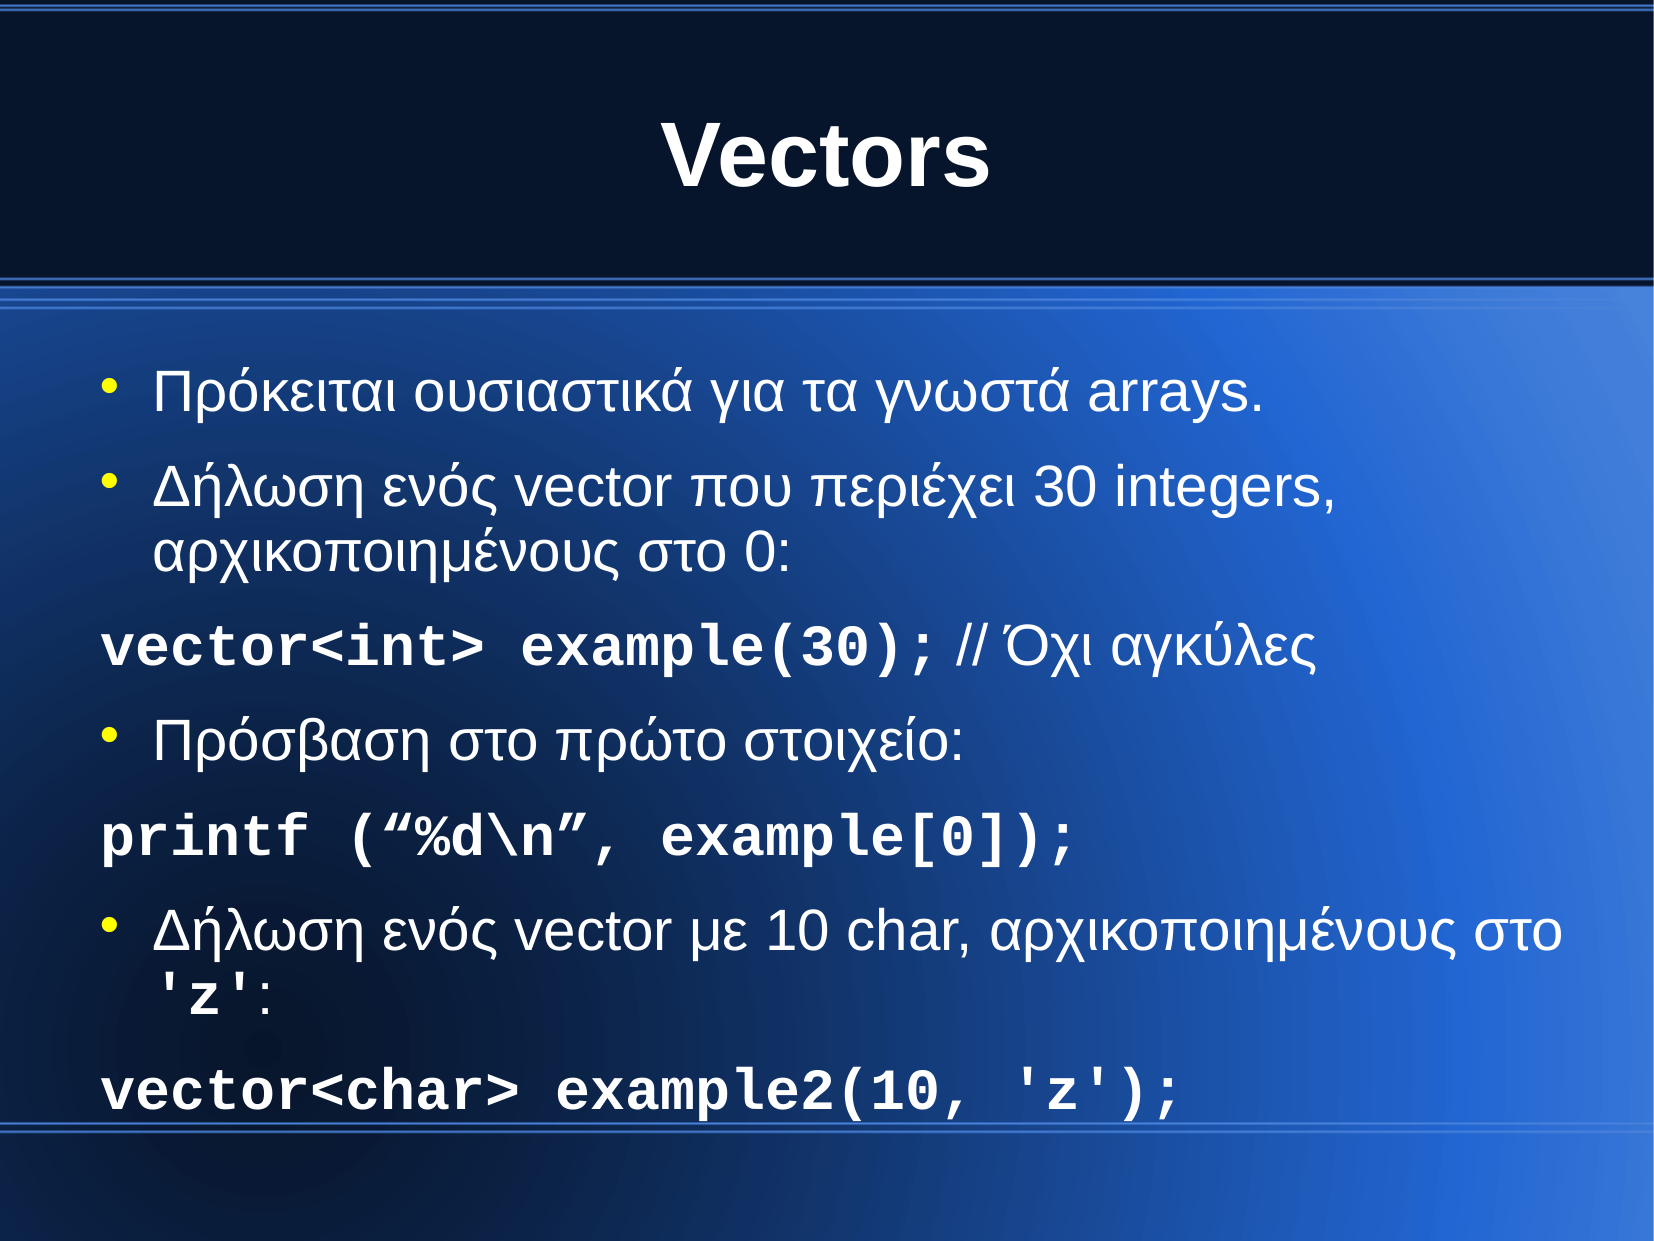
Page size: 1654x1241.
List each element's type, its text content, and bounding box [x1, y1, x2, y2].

list Πρόκειται ουσιαστικά για τα γνωστά arrays. Δήλωση ενός vector που περιέχει 30 integers, αρχικοποιημένους στο 0: vector<int> example(30); // Όχι αγκύλες Πρόσβαση στο πρώτο στοιχείο: printf (“%d\n”, example[0]); Δήλωση ενός vector με 10 char, αρχικοποιημένους στο 'z': vector<char> example2(10, 'z'); [82, 355, 1571, 1174]
title Vectors [82, 49, 1571, 257]
picture [0, 0, 1654, 1241]
